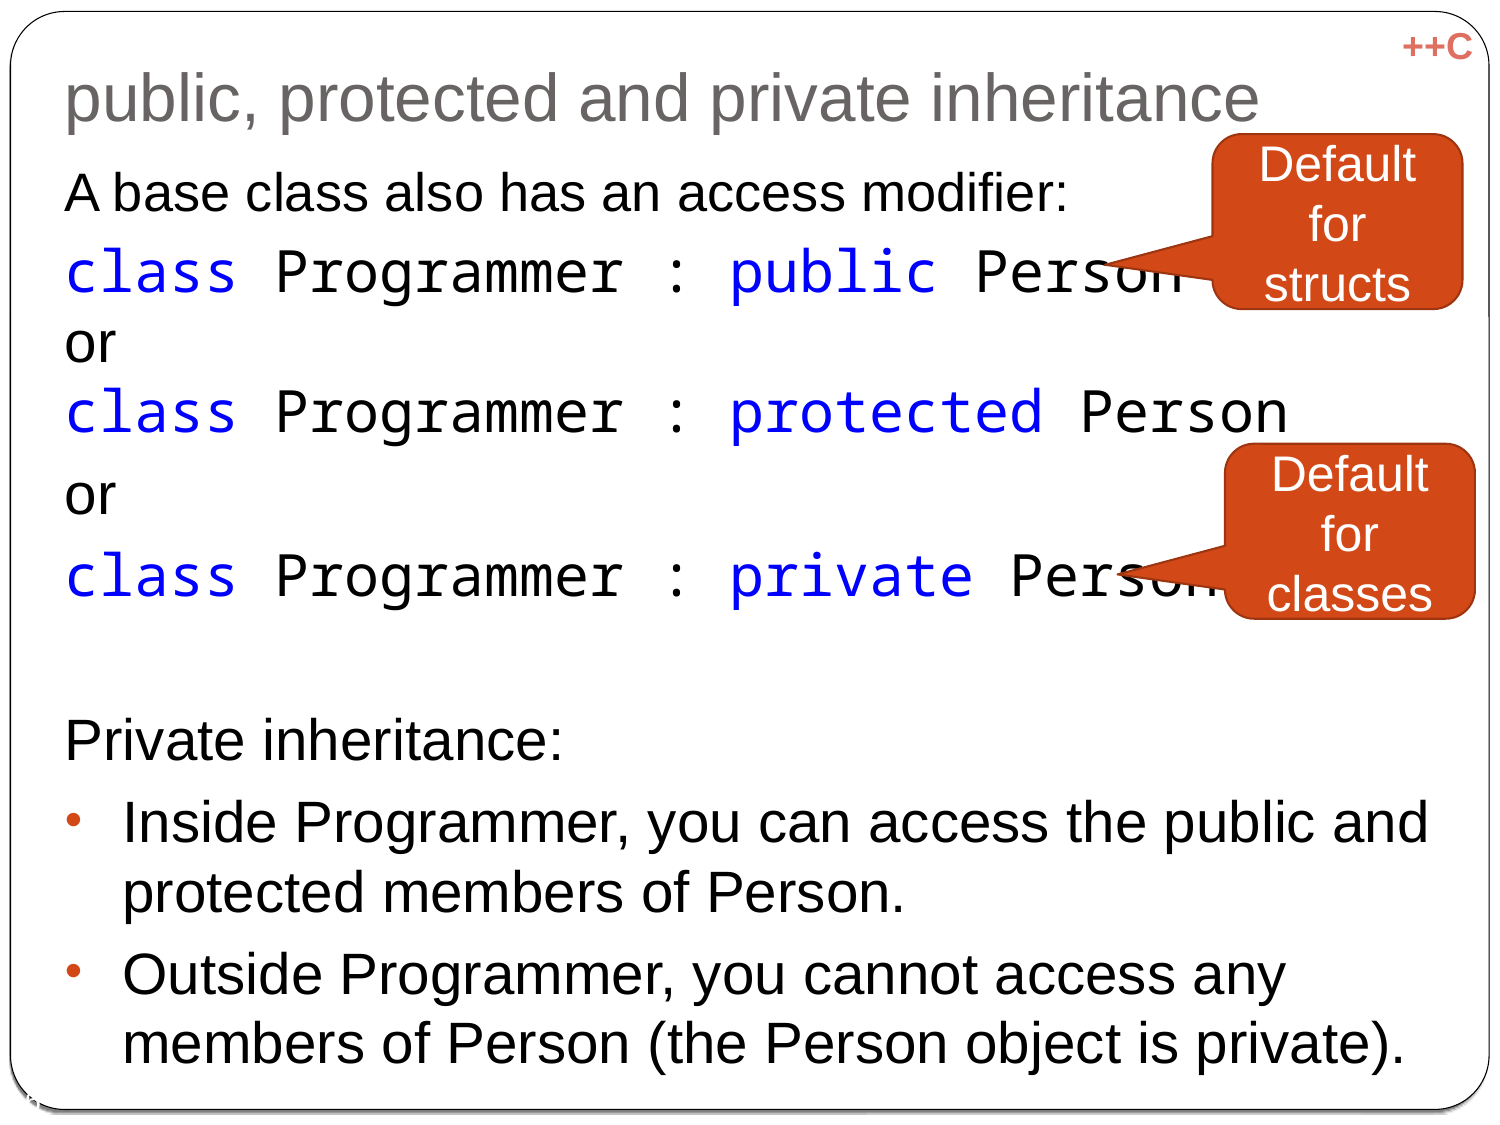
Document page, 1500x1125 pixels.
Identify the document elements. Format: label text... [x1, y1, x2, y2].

list A base class also has an access modifier: class Programmer : public Person or class Programmer : protected Person or class Programmer : private Person Private inheritance: Inside Programmer, you can access the public and protected members of Person. Outside Programmer, you cannot access any members of Person (the Person object is private). [50, 149, 1450, 1088]
text_box Default for structs [1105, 134, 1463, 310]
slide_number <number> [0, 1074, 50, 1125]
text_box Default for classes [1117, 443, 1475, 619]
title public, protected and private inheritance [50, 45, 1450, 149]
